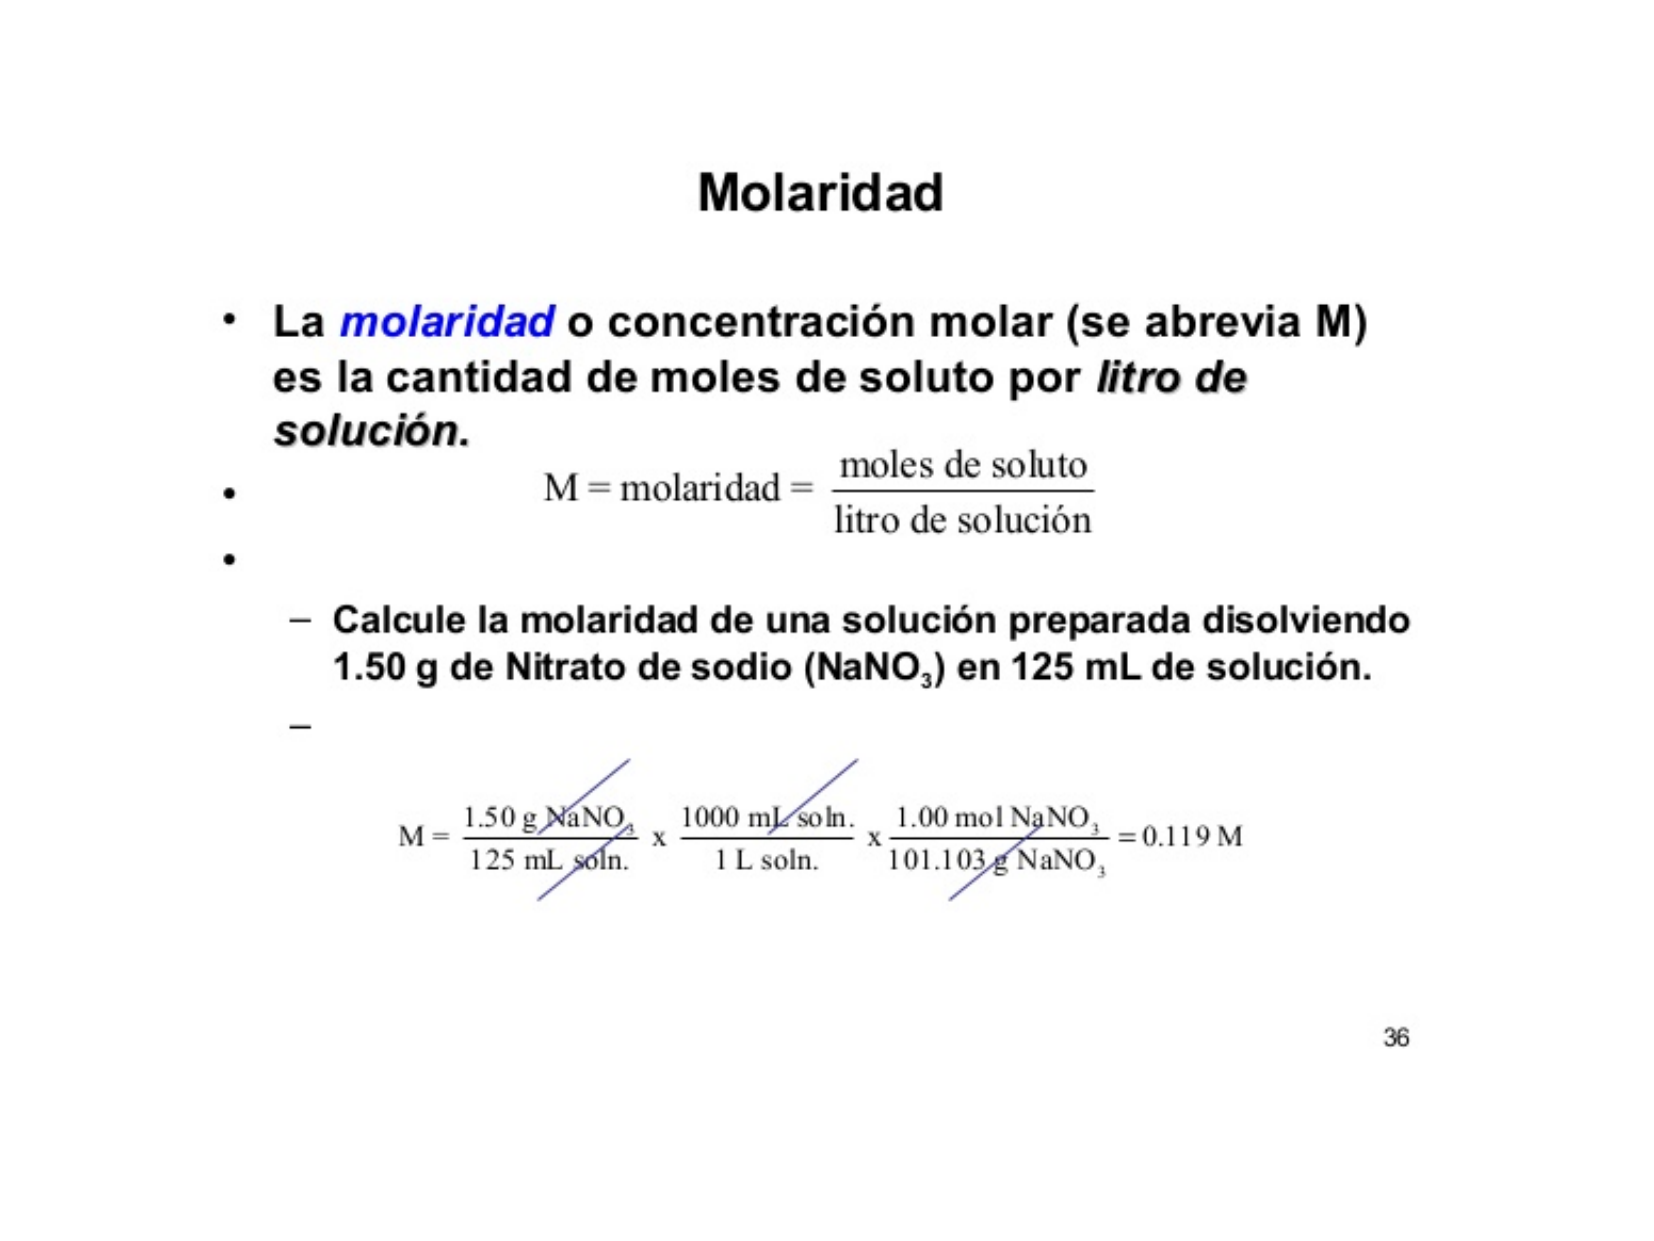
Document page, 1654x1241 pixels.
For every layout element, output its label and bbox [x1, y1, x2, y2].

picture [141, 94, 1501, 1115]
